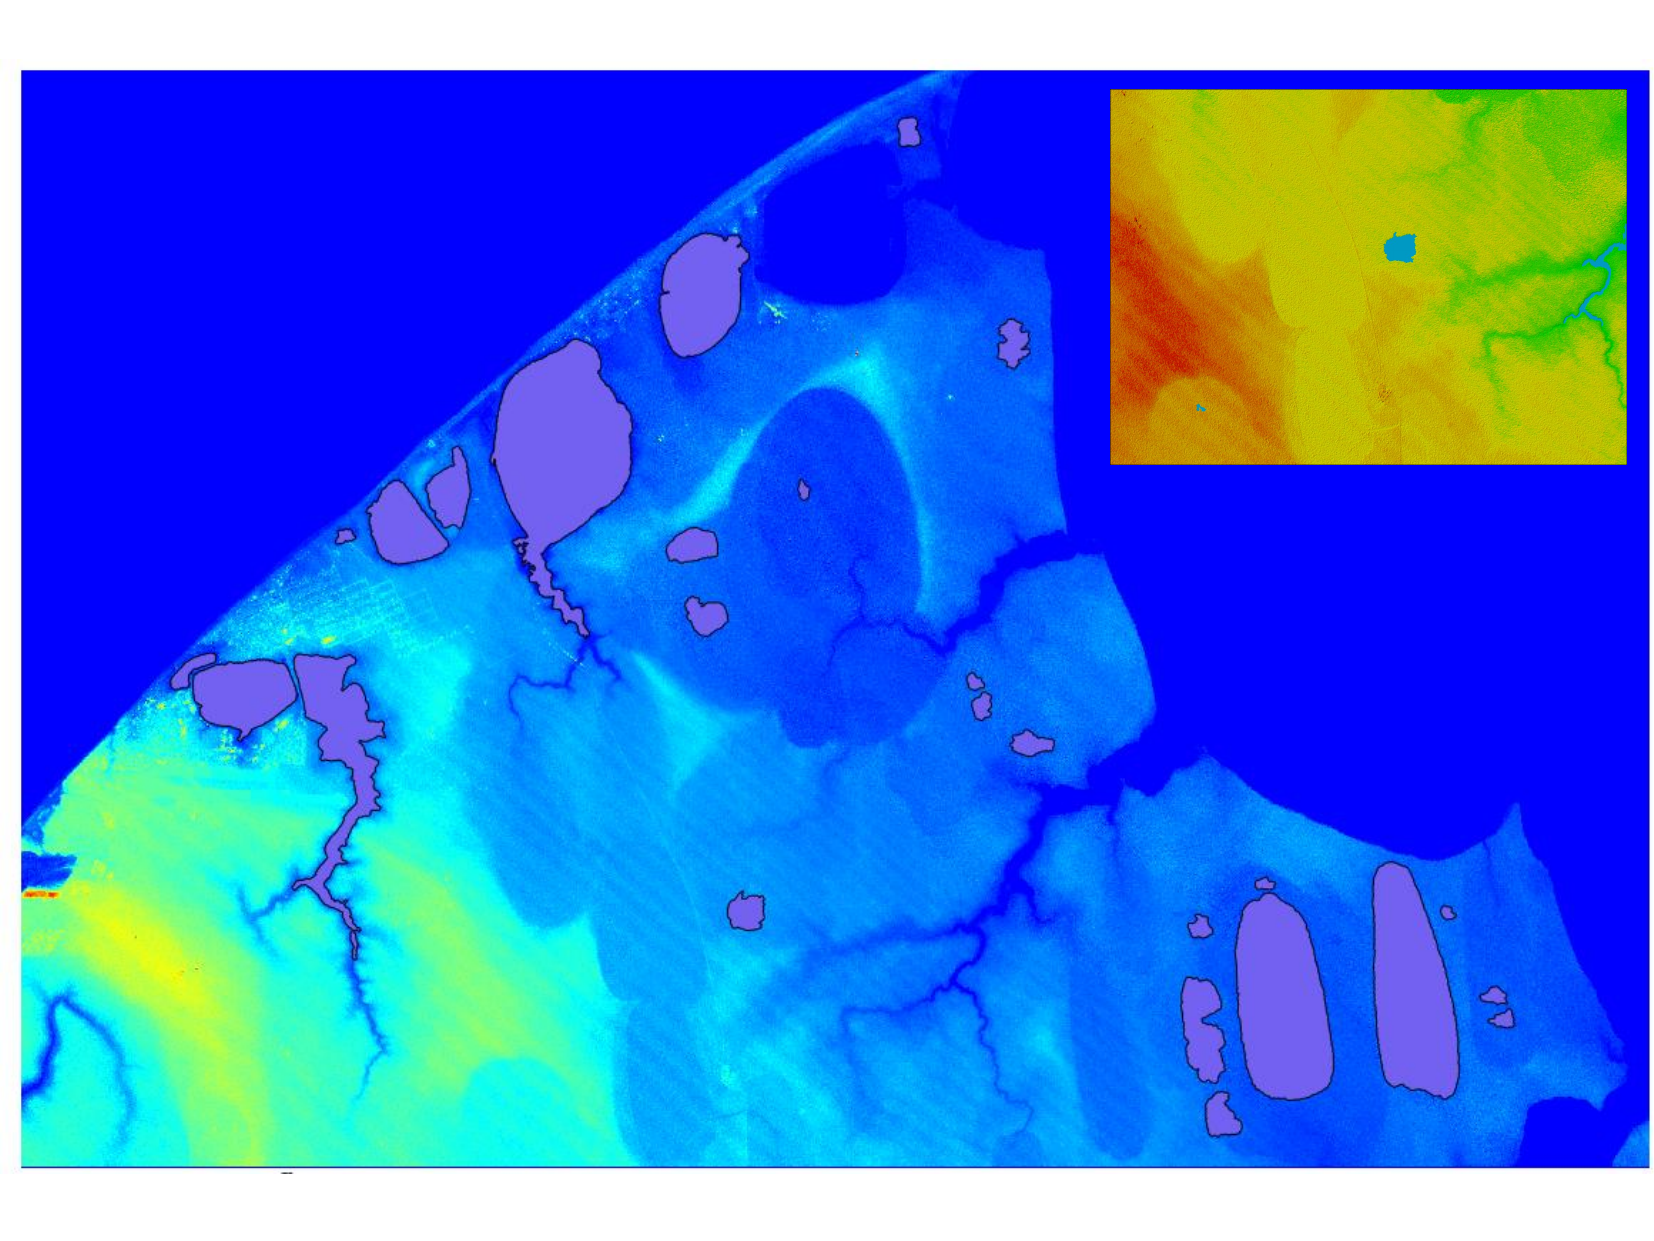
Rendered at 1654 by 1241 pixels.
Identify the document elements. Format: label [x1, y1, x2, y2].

picture [0, 59, 1654, 1174]
